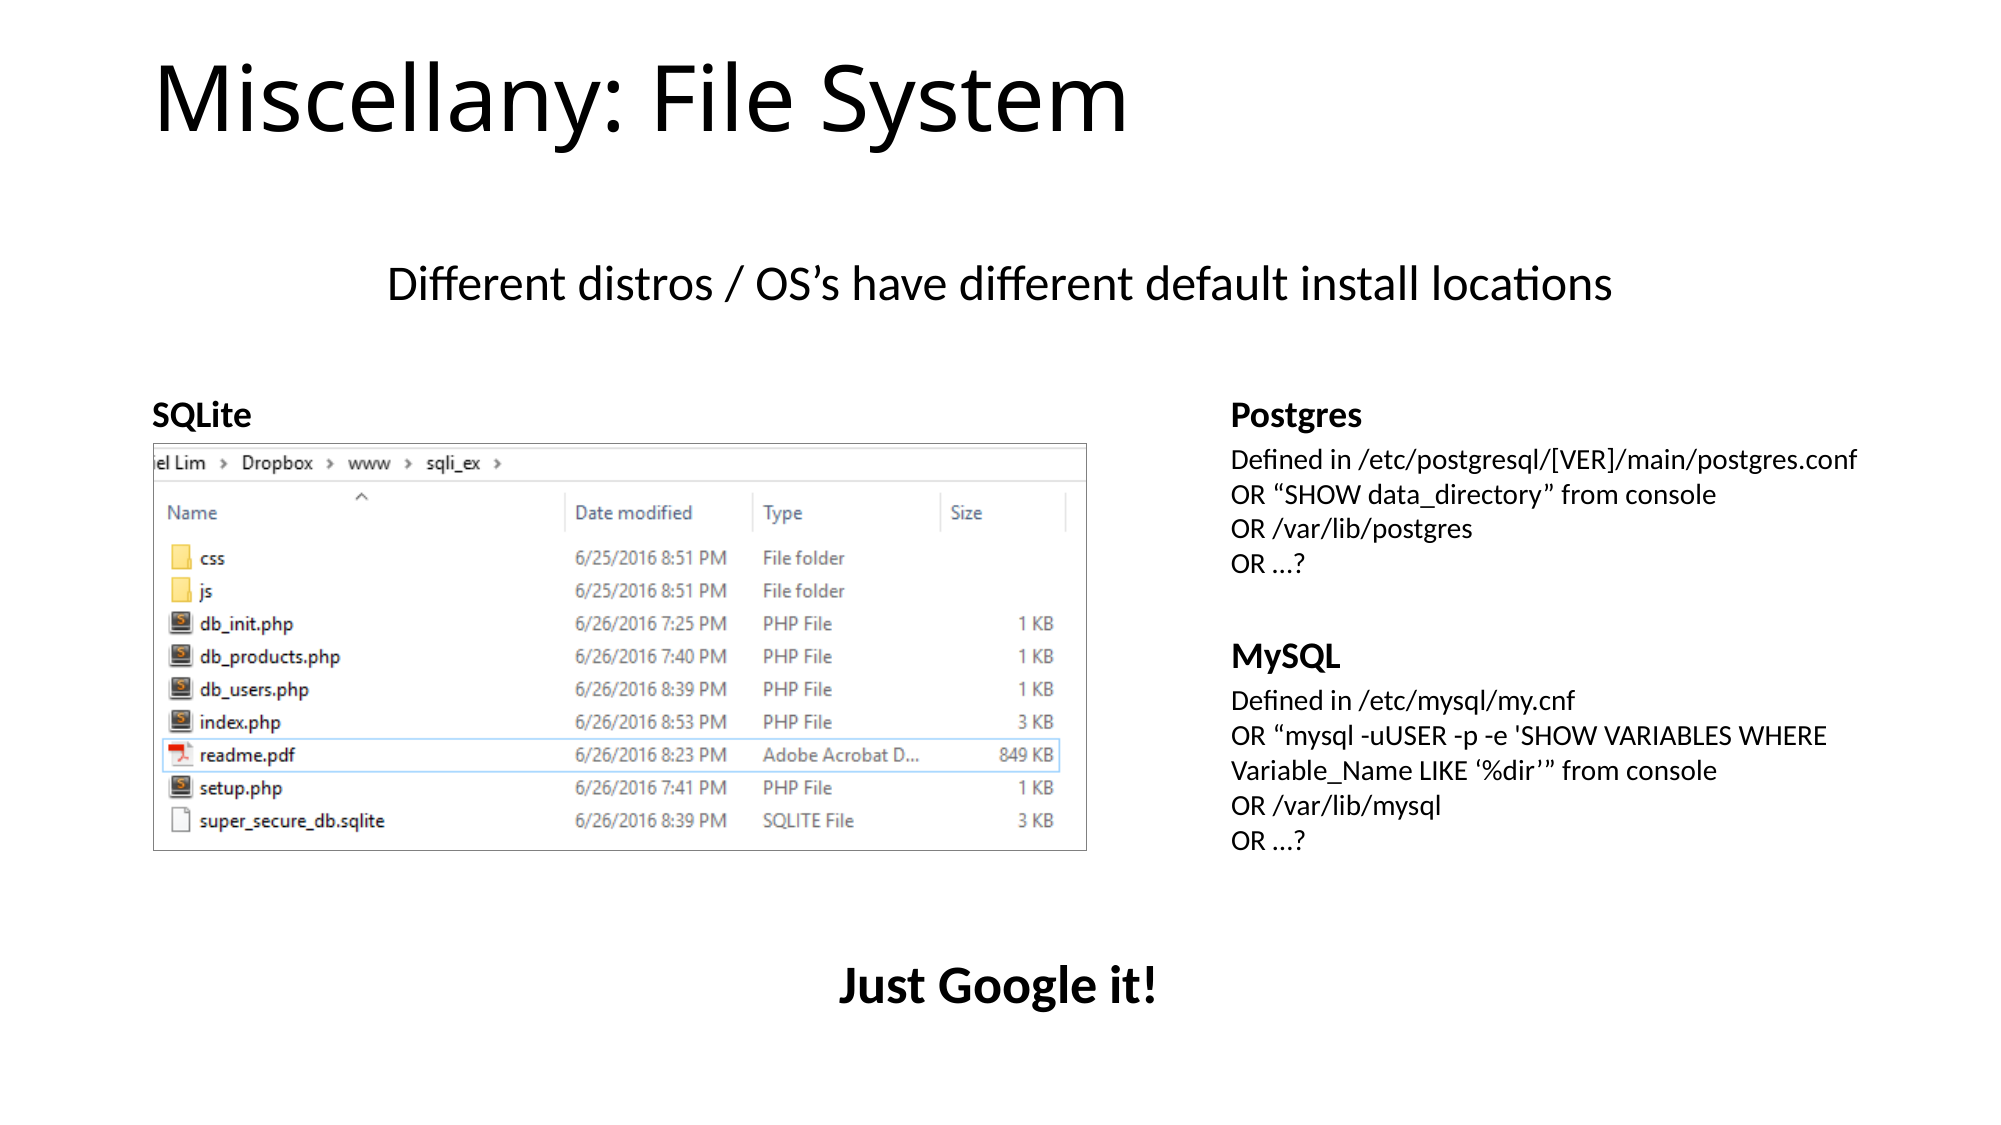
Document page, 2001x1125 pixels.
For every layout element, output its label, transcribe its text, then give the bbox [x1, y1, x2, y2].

text_box MySQL Defined in /etc/mysql/my.cnf OR “mysql -uUSER -p -e 'SHOW VARIABLES WHERE Variable_Name LIKE ‘%dir’” from console OR /var/lib/mysql OR …? [1216, 623, 1847, 864]
title Miscellany: File System [137, 42, 1863, 163]
text_box Different distros / OS’s have different default install locations [191, 242, 1809, 318]
text_box Postgres Defined in /etc/postgresql/[VER]/main/postgres.conf OR “SHOW data_directory” from console OR /var/lib/postgres OR …? [1216, 382, 1885, 588]
text_box SQLite [137, 382, 403, 443]
text_box Just Google it! [731, 942, 1269, 1023]
picture [153, 443, 1087, 851]
